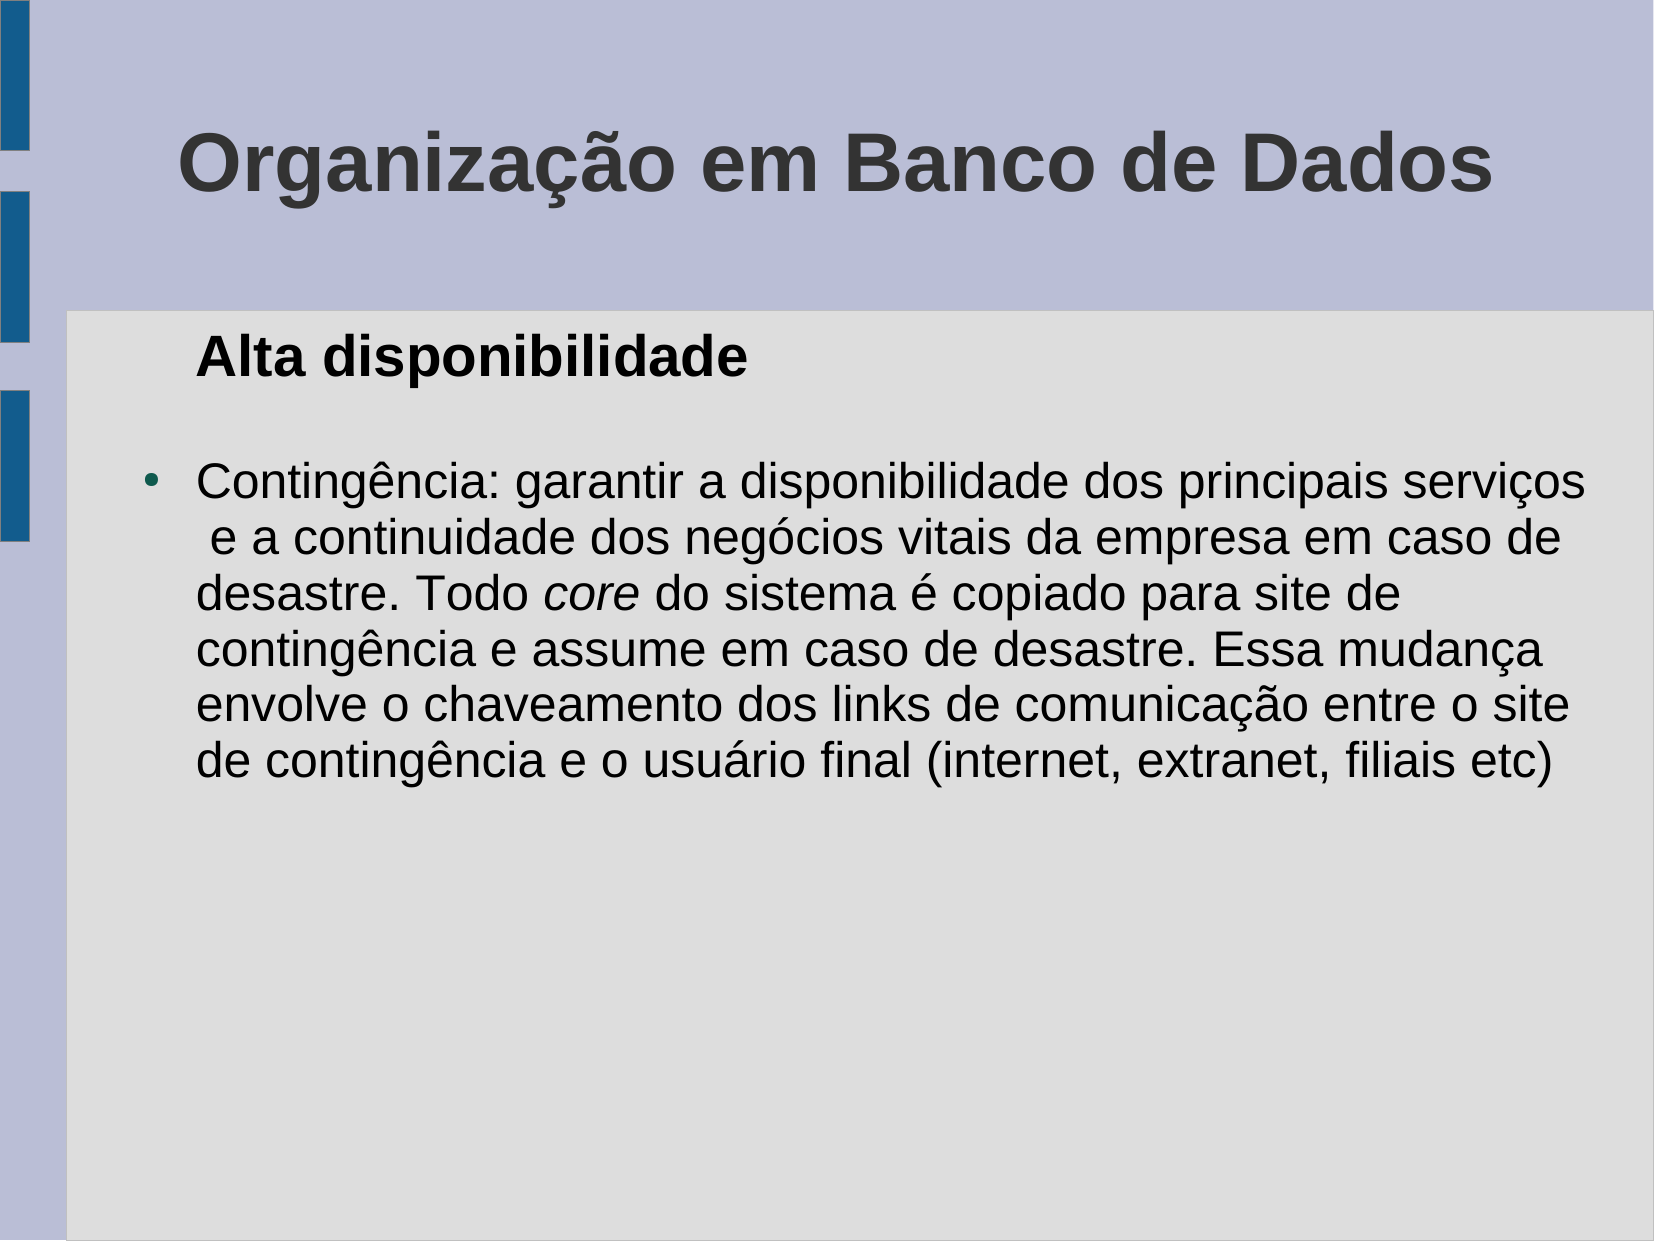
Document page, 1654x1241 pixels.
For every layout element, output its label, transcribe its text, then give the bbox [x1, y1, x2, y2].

title Organização em Banco de Dados [82, 59, 1592, 267]
list Alta disponibilidade Contingência: garantir a disponibilidade dos principais serviços e a continuidade dos negócios vitais da empresa em caso de desastre. Todo core do sistema é copiado para site de contingência e assume em caso de desastre. Essa mudança envolve o chaveamento dos links de comunicação entre o site de contingência e o usuário final (internet, extranet, filiais etc) [124, 323, 1597, 1217]
